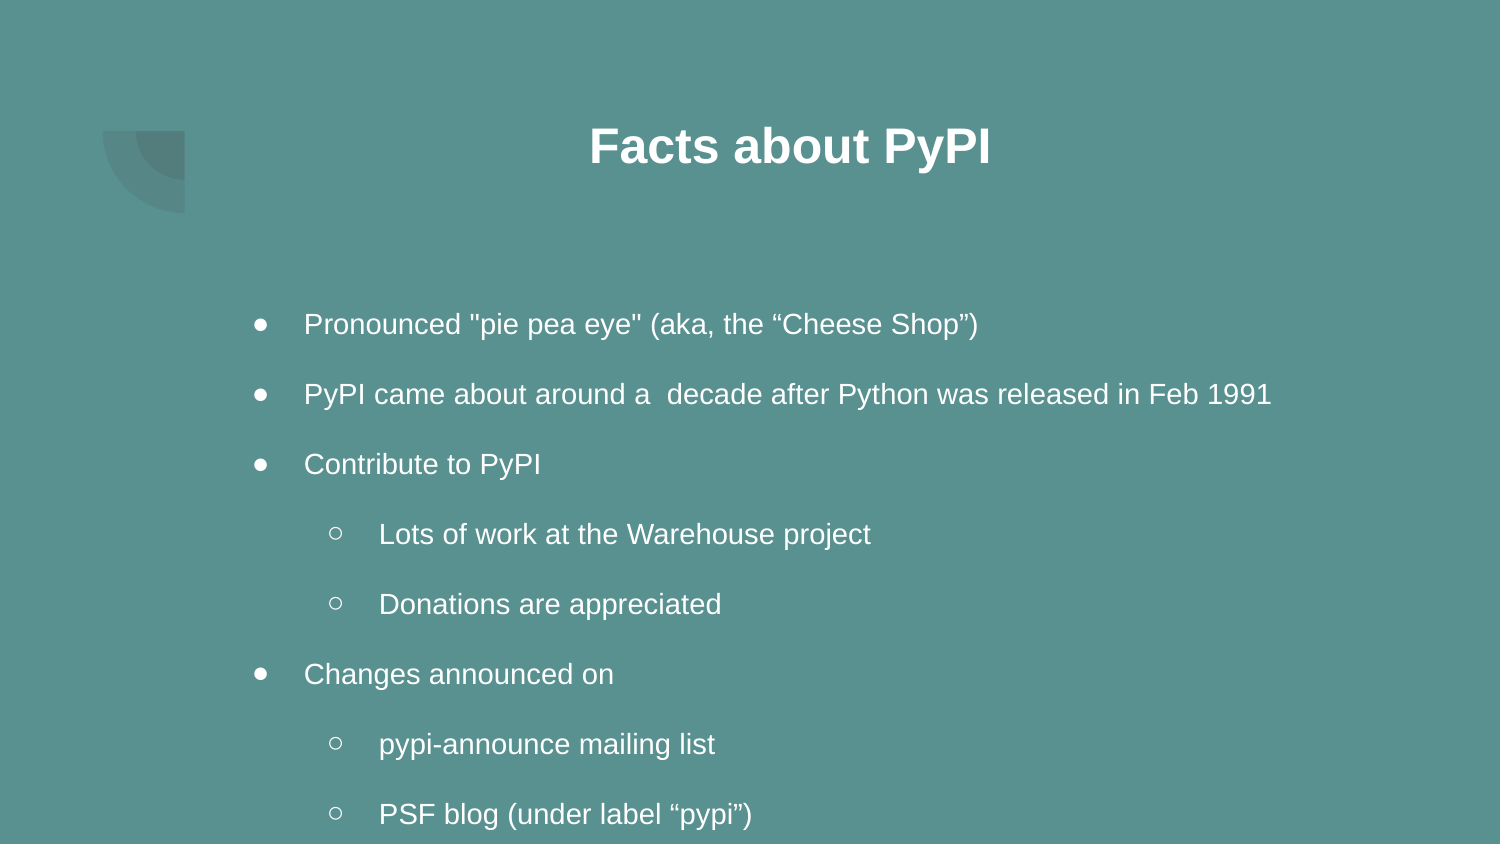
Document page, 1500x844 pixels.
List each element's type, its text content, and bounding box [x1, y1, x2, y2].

list Pronounced "pie pea eye" (aka, the “Cheese Shop”) PyPI came about around a decade after Python was released in Feb 1991 Contribute to PyPI Lots of work at the Warehouse project Donations are appreciated Changes announced on pypi-announce mailing list PSF blog (under label “pypi”) [213, 255, 1368, 756]
title Facts about PyPI [213, 98, 1368, 255]
